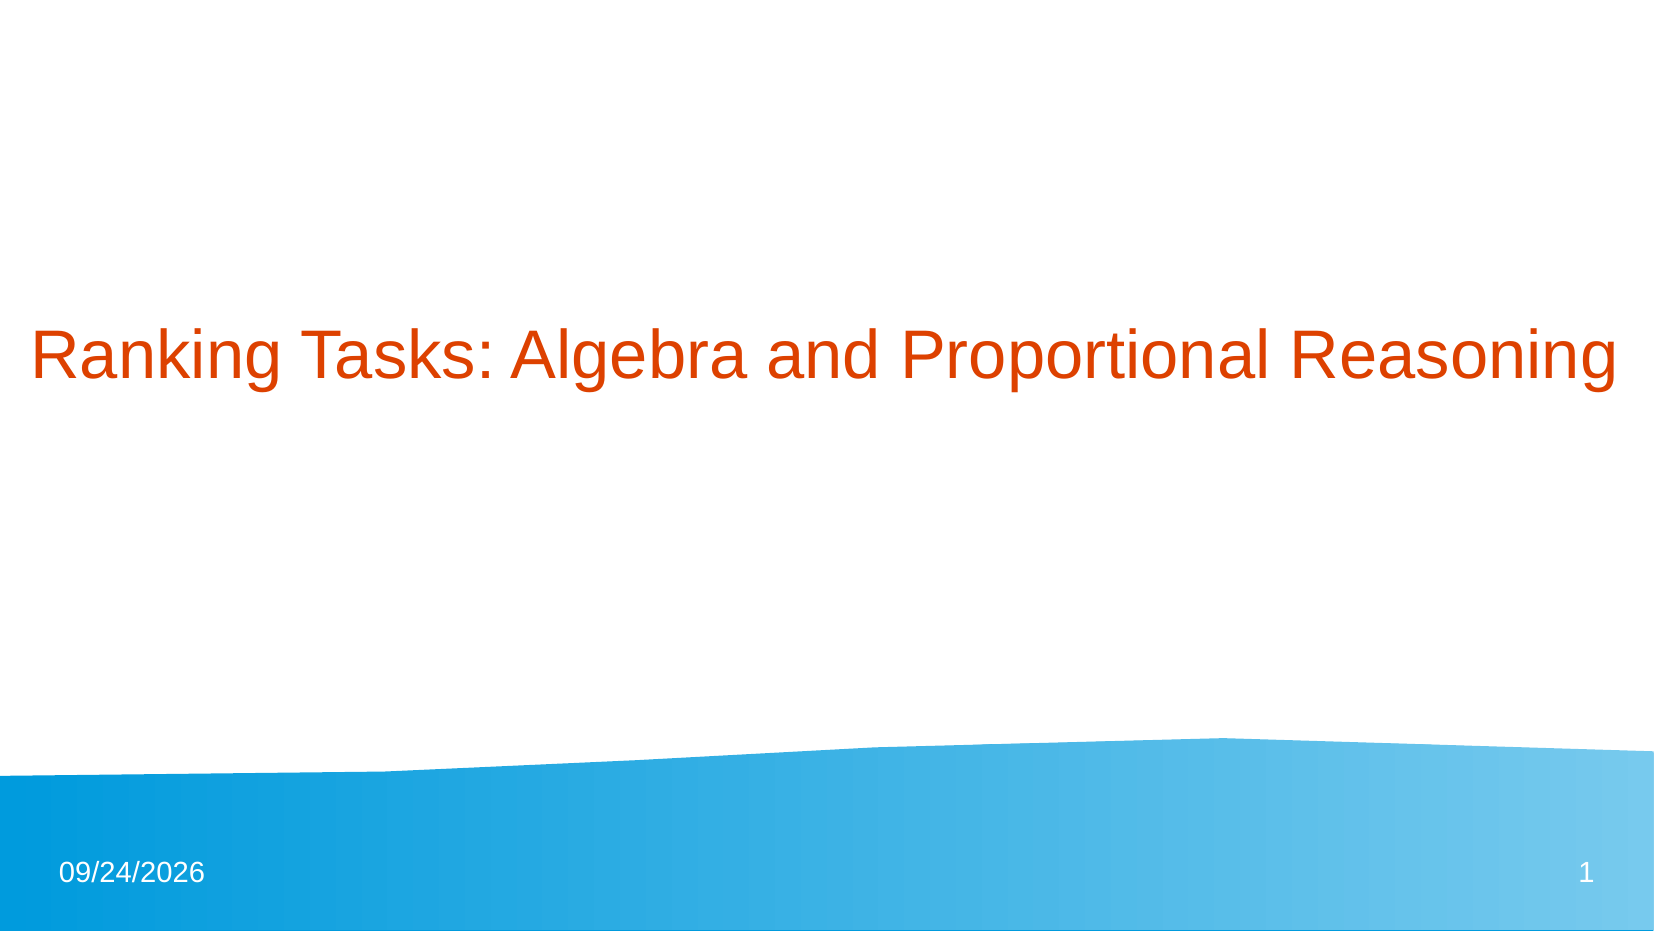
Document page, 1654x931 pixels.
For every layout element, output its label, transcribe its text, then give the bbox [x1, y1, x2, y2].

title Ranking Tasks: Algebra and Proportional Reasoning [0, 265, 1651, 443]
